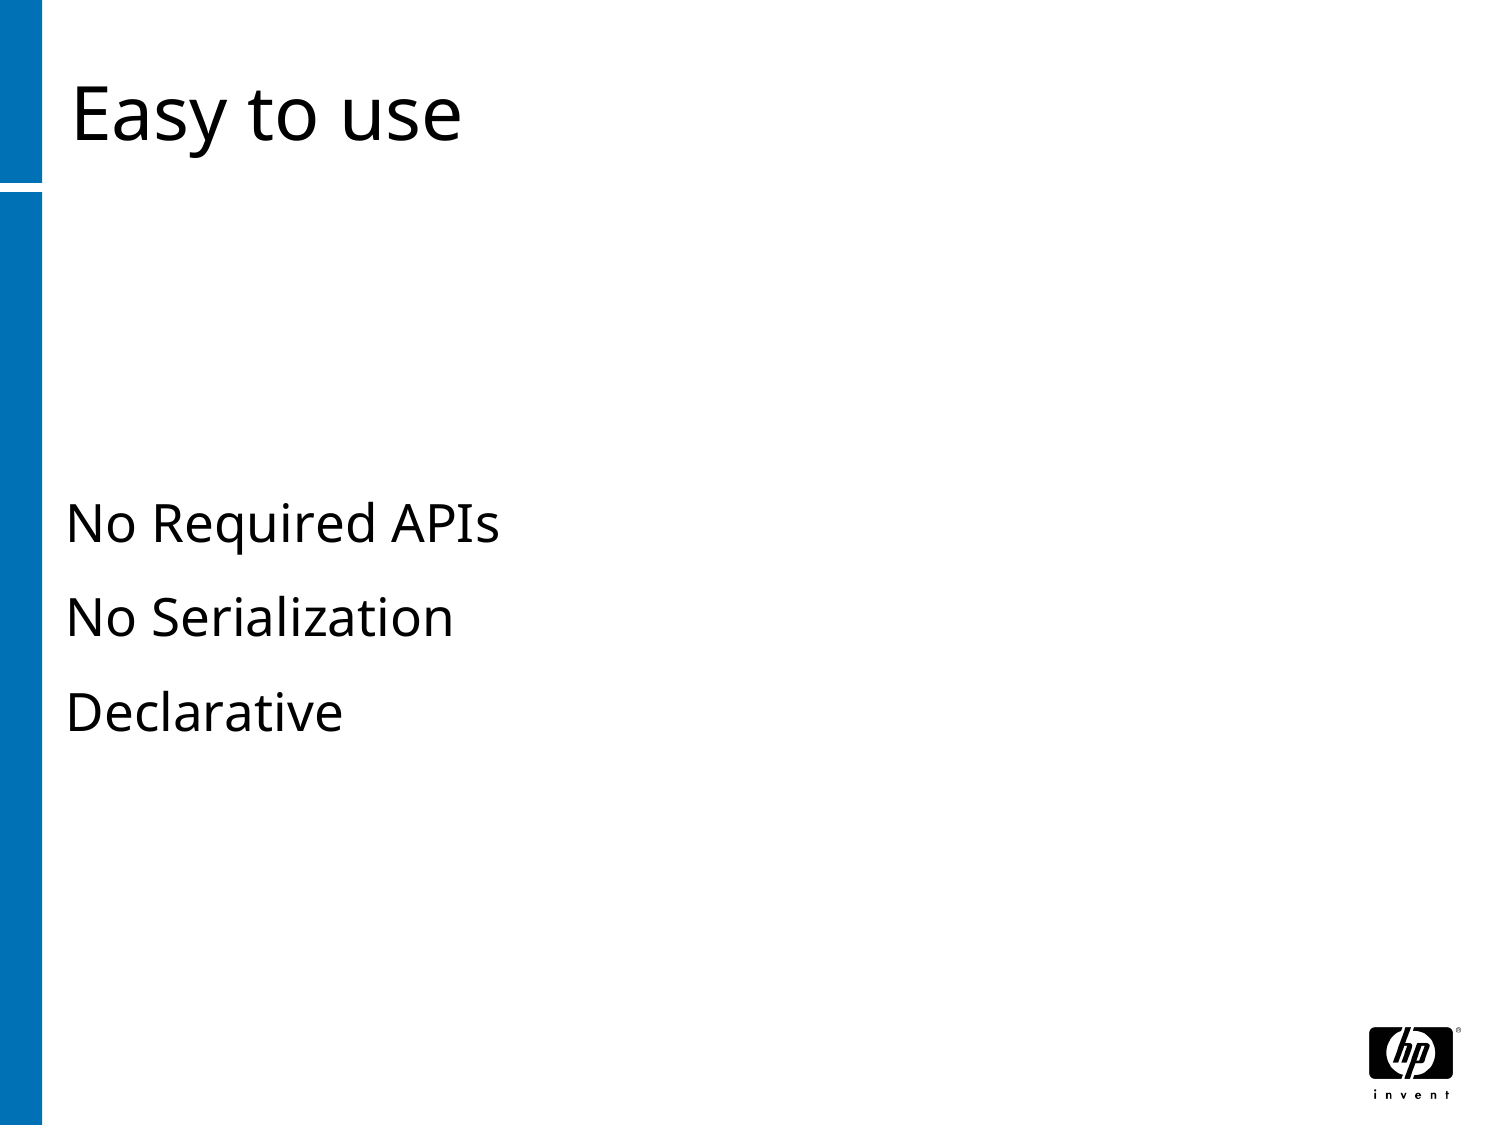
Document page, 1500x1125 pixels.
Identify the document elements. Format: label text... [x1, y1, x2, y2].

picture [1369, 1027, 1461, 1099]
subtitle No Required APIs No Serialization Declarative [65, 237, 1423, 998]
title Easy to use [70, 18, 1423, 207]
